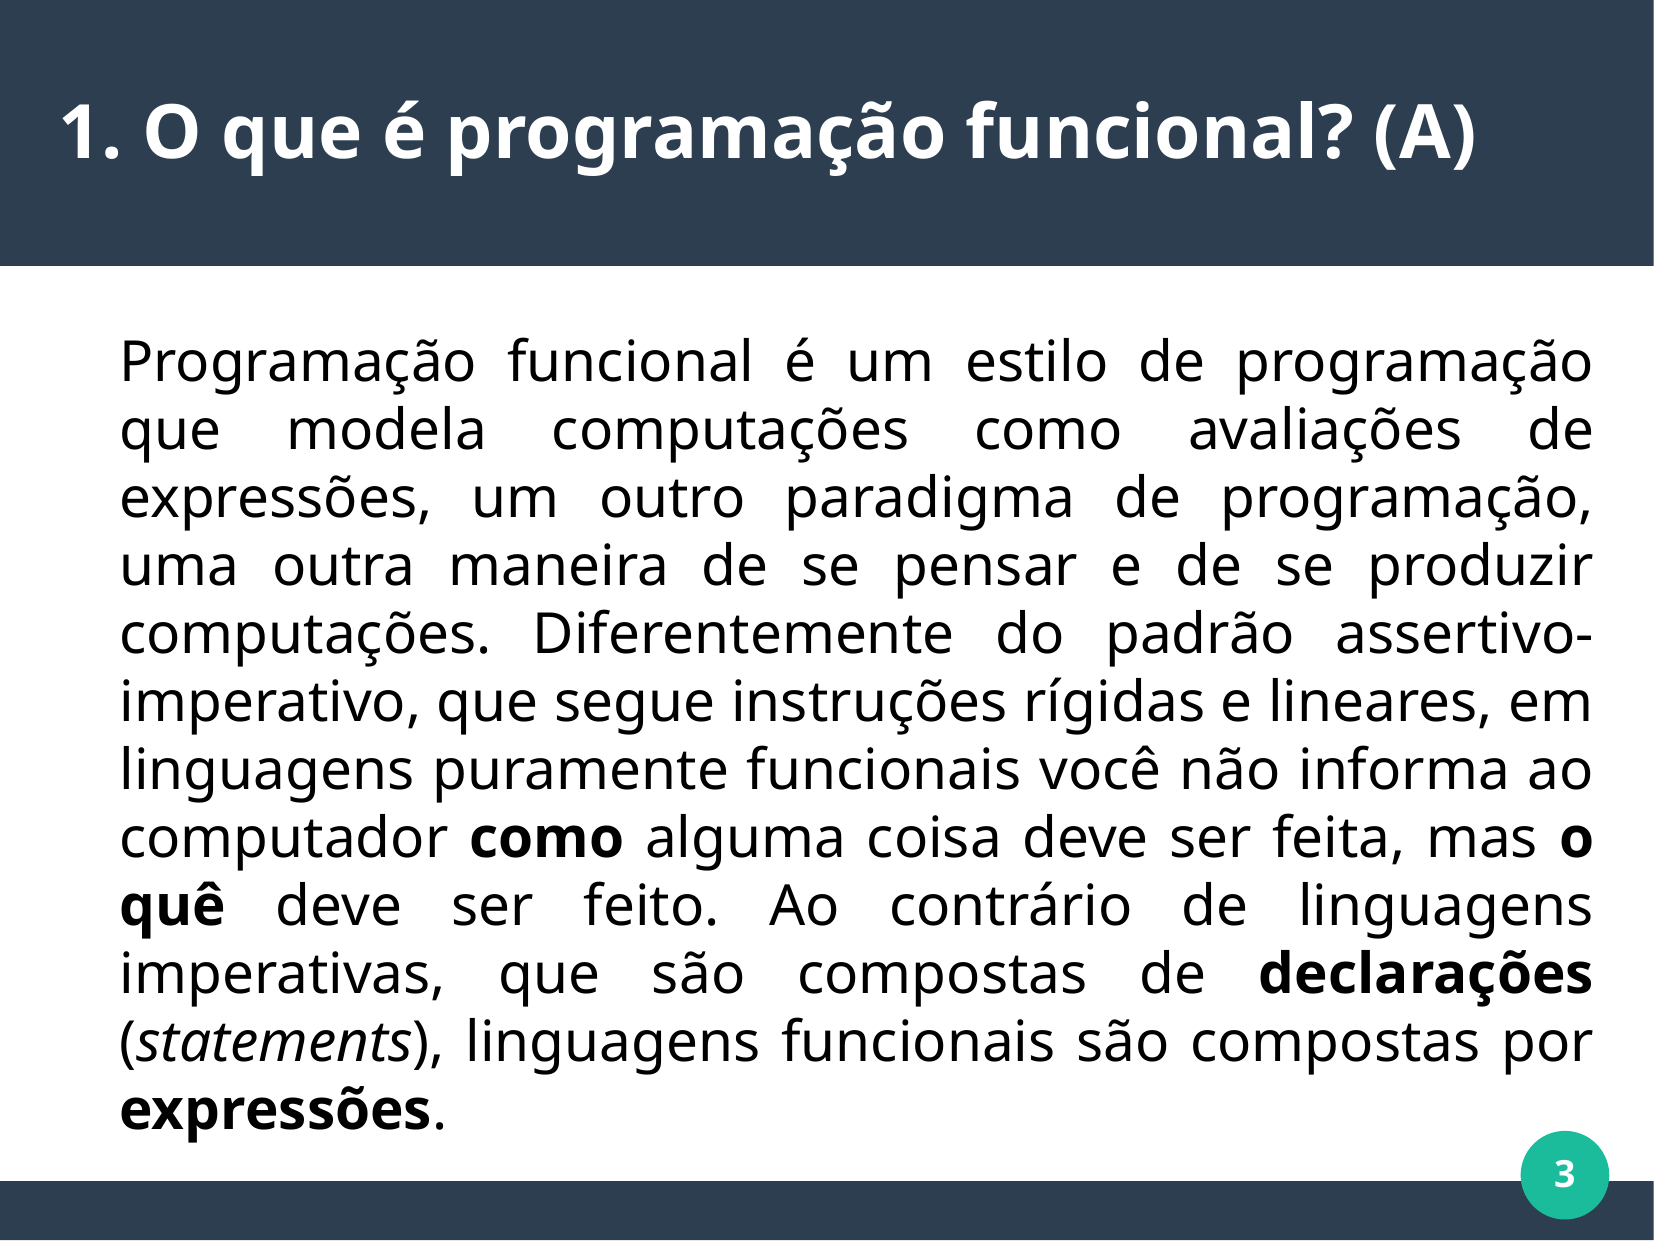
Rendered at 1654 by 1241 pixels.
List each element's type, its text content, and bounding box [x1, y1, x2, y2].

text_box <número> [1505, 1116, 1625, 1235]
list Programação funcional é um estilo de programação que modela computações como avaliações de expressões, um outro paradigma de programação, uma outra maneira de se pensar e de se produzir computações. Diferentemente do padrão assertivo-imperativo, que segue instruções rígidas e lineares, em linguagens puramente funcionais você não informa ao computador como alguma coisa deve ser feita, mas o quê deve ser feito. Ao contrário de linguagens imperativas, que são compostas de declarações (statements), linguagens funcionais são compostas por expressões. [59, 324, 1595, 1152]
title 1. O que é programação funcional? (A) [59, 49, 1595, 207]
